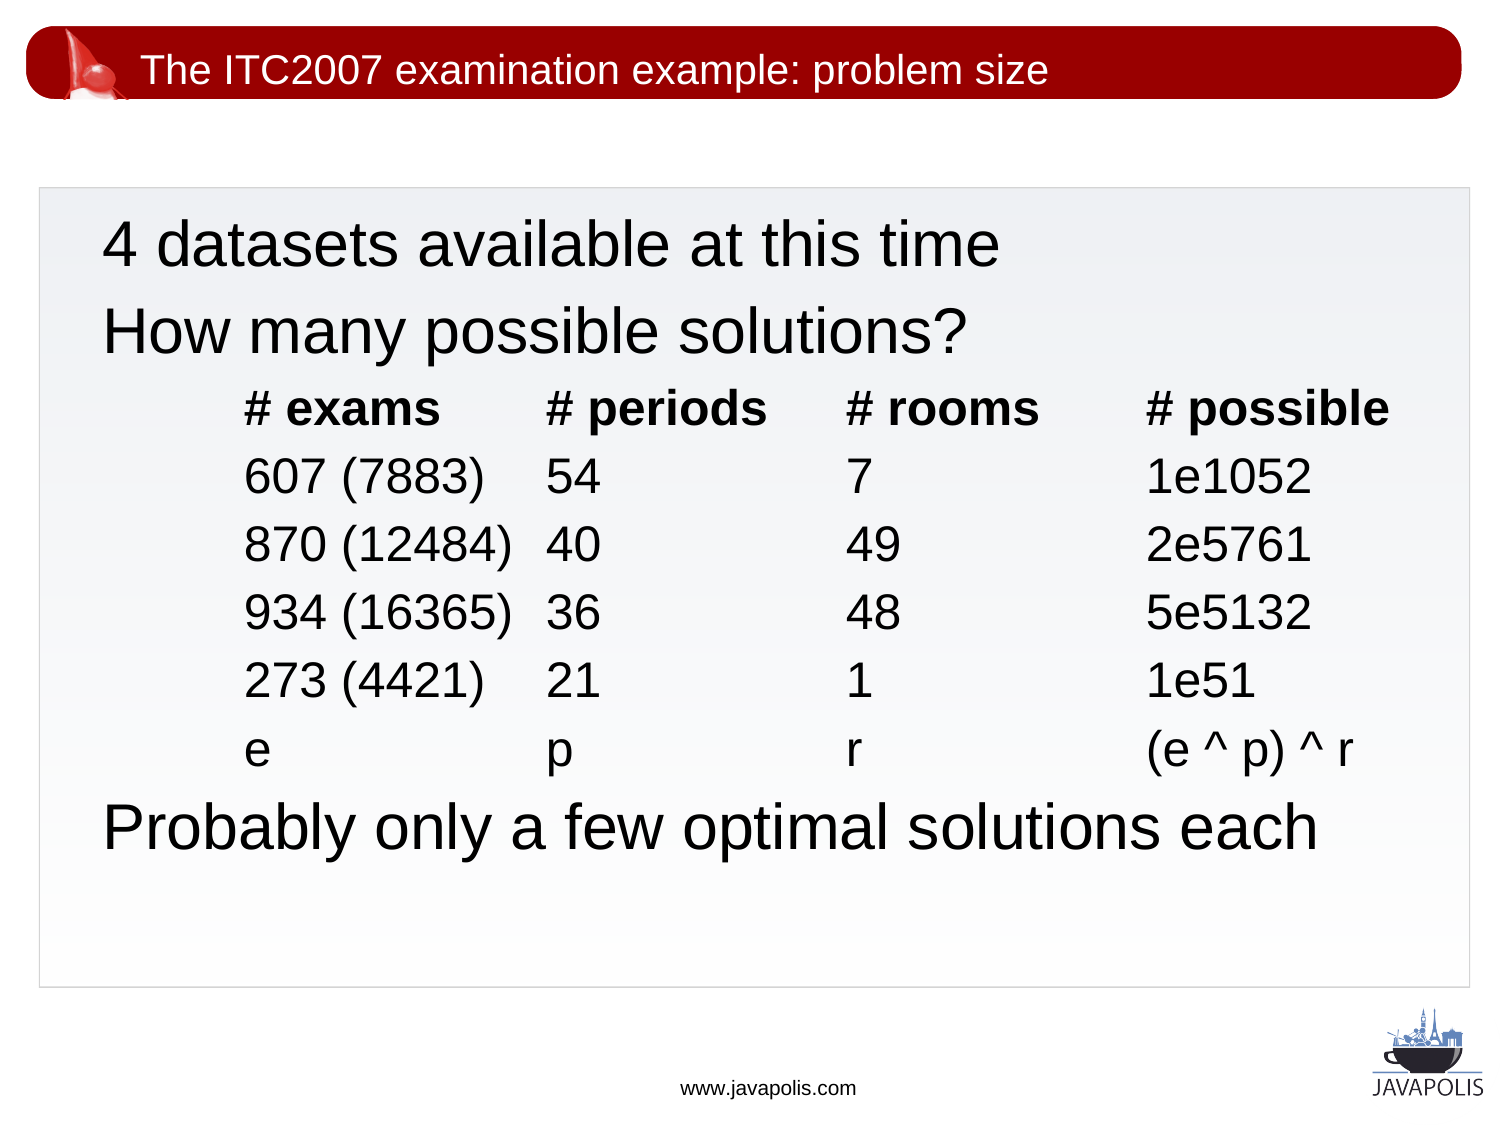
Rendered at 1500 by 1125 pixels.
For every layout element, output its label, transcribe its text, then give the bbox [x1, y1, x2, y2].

picture [1366, 1006, 1500, 1125]
list 4 datasets available at this time How many possible solutions? # exams # periods # rooms # possible 607 (7883) 54 7 1e1052 870 (12484) 40 49 2e5761 934 (16365) 36 48 5e5132 273 (4421) 21 1 1e51 e p r (e ^ p) ^ r Probably only a few optimal solutions each [87, 199, 1426, 874]
title The ITC2007 examination example: problem size [125, 0, 1450, 100]
picture [62, 28, 125, 100]
